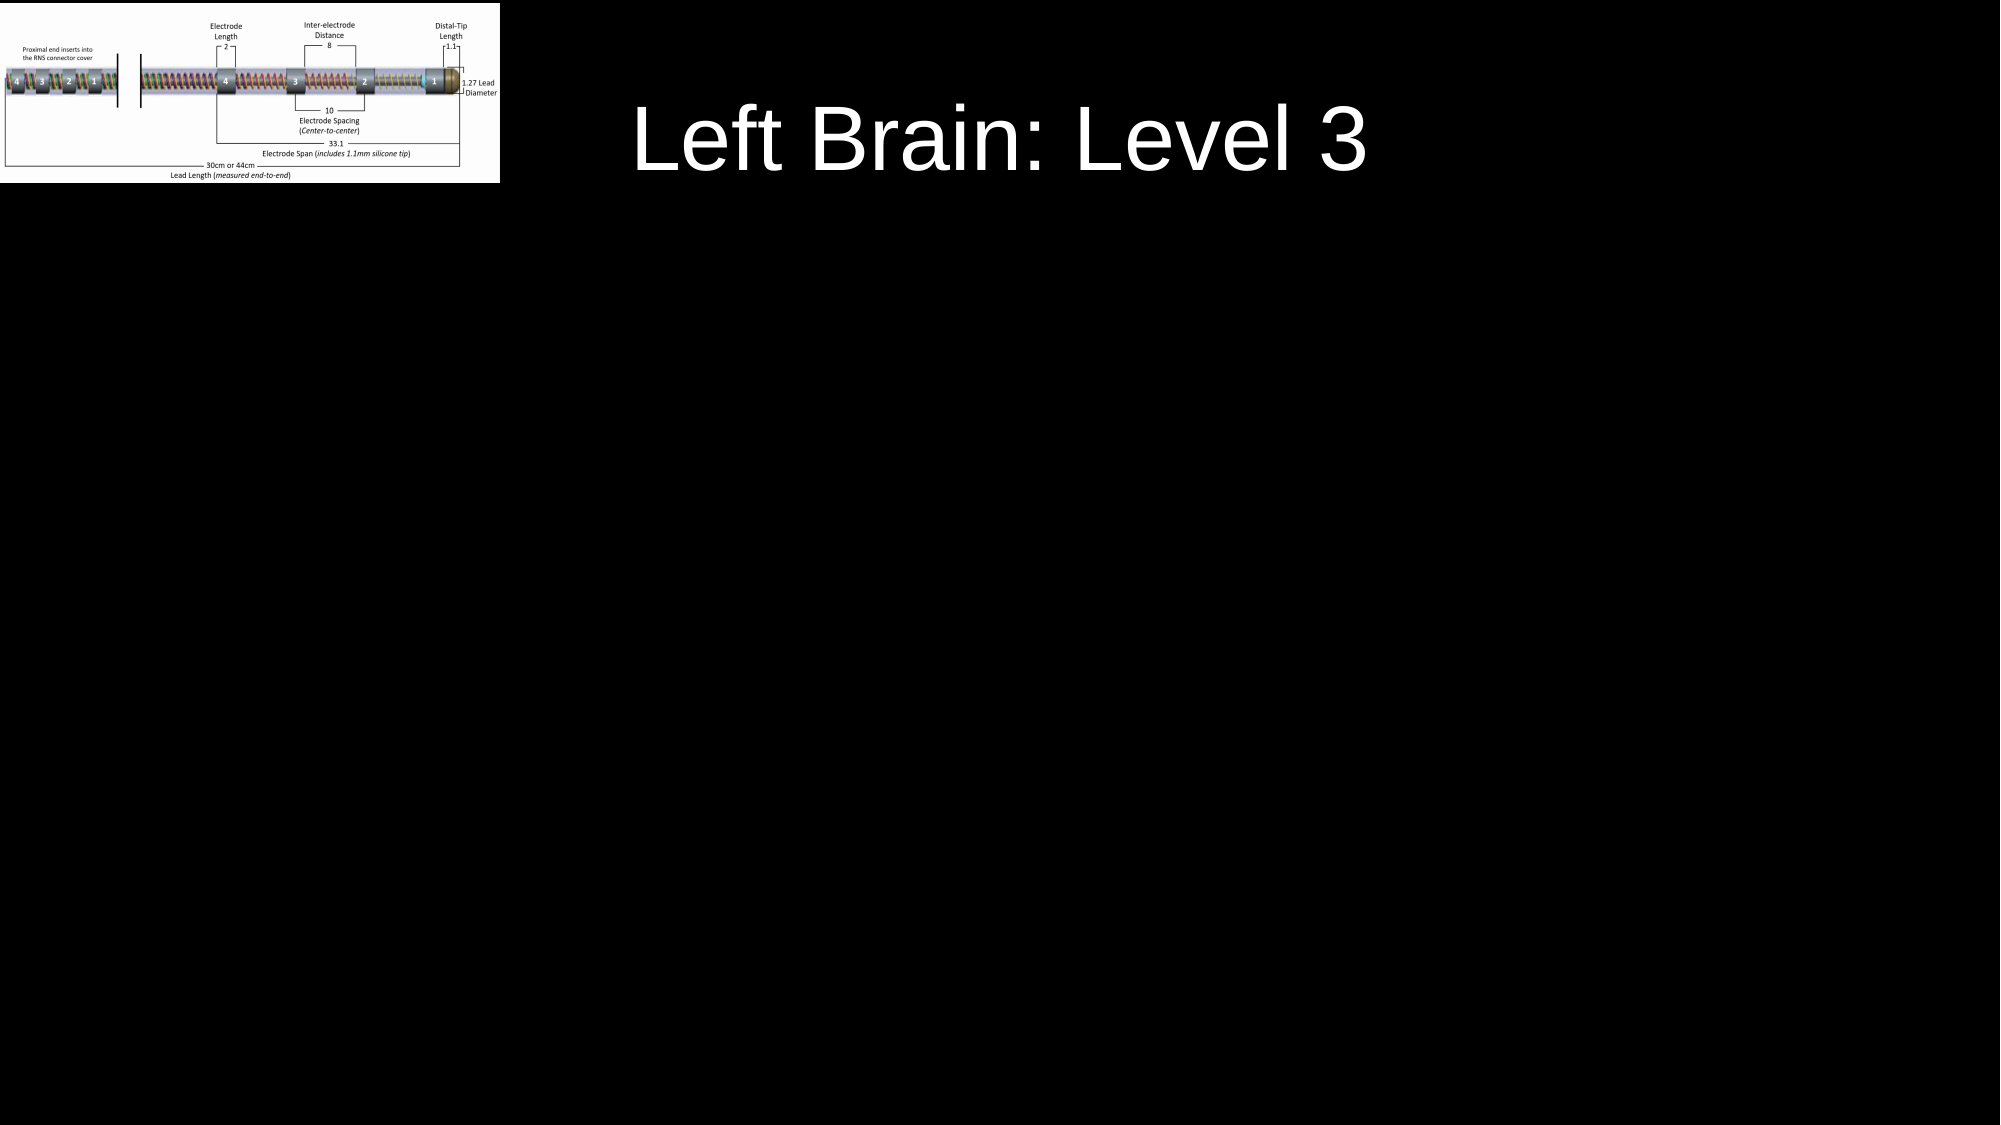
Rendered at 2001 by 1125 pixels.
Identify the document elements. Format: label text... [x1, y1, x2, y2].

title Left Brain: Level 3 [99, 44, 1900, 233]
picture [0, 3, 500, 183]
